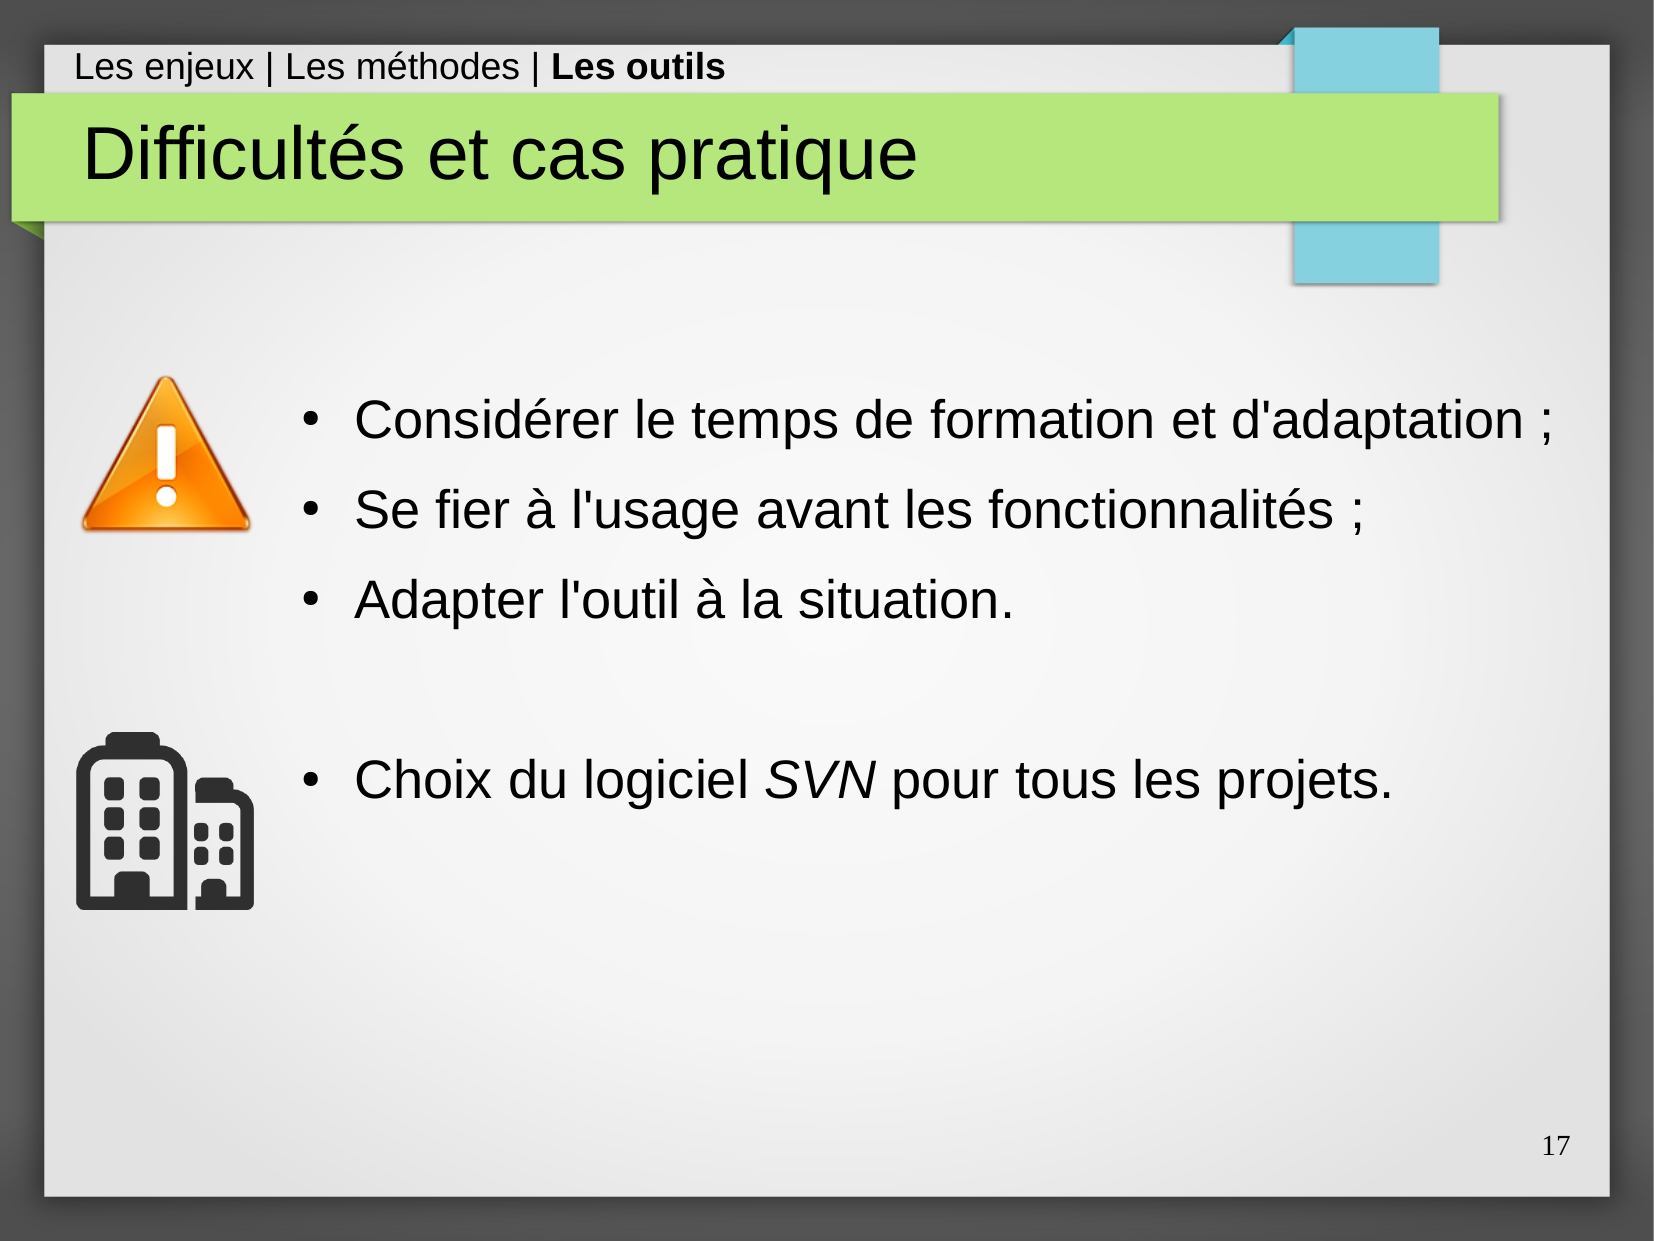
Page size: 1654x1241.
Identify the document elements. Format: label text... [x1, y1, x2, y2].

text_box Les enjeux | Les méthodes | Les outils [59, 37, 815, 95]
list Considérer le temps de formation et d'adaptation ; Se fier à l'usage avant les fonctionnalités ; Adapter l'outil à la situation. Choix du logiciel SVN pour tous les projets. [283, 389, 1654, 1015]
picture [0, 0, 1654, 1241]
title Difficultés et cas pratique [82, 94, 1264, 213]
